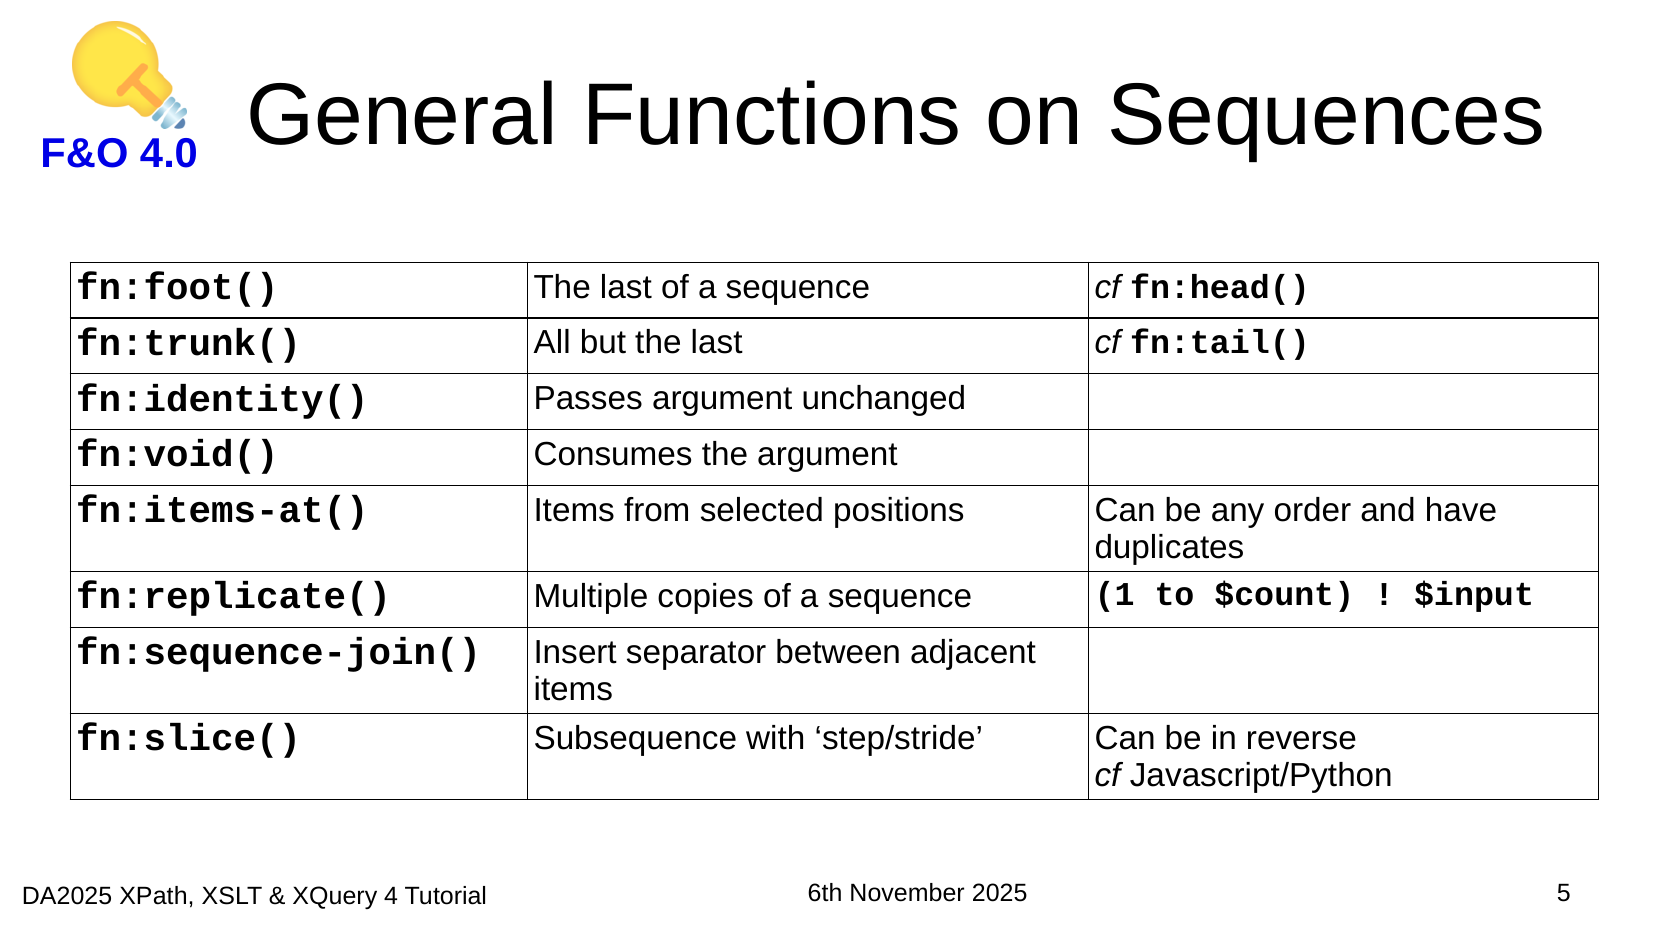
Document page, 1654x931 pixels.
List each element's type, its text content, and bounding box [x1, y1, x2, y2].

table_cell Passes argument unchanged [528, 374, 1088, 429]
table_cell [1089, 374, 1598, 429]
table_cell fn:identity() [71, 374, 527, 429]
table_cell [1089, 628, 1598, 713]
table_cell cf fn:tail() [1089, 319, 1598, 373]
picture [72, 21, 187, 129]
table_cell Consumes the argument [528, 430, 1088, 485]
table_cell fn:trunk() [71, 319, 527, 373]
table_cell fn:sequence-join() [71, 628, 527, 713]
table_cell Can be any order and have duplicates [1089, 486, 1598, 571]
table_cell Subsequence with ‘step/stride’ [528, 714, 1088, 799]
table_header fn:foot() [71, 263, 527, 317]
table_cell [1089, 430, 1598, 485]
table_cell Multiple copies of a sequence [528, 572, 1088, 627]
title General Functions on Sequences [222, 37, 1571, 193]
table_header The last of a sequence [528, 263, 1088, 317]
table_cell All but the last [528, 319, 1088, 373]
table_header cf fn:head() [1089, 263, 1598, 317]
table_cell fn:replicate() [71, 572, 527, 627]
table_cell fn:void() [71, 430, 527, 485]
table_cell fn:slice() [71, 714, 527, 799]
table_cell Can be in reverse cf Javascript/Python [1089, 714, 1598, 799]
table_cell Insert separator between adjacent items [528, 628, 1088, 713]
table_cell fn:items-at() [71, 486, 527, 571]
table_cell (1 to $count) ! $input [1089, 572, 1598, 627]
table_cell Items from selected positions [528, 486, 1088, 571]
